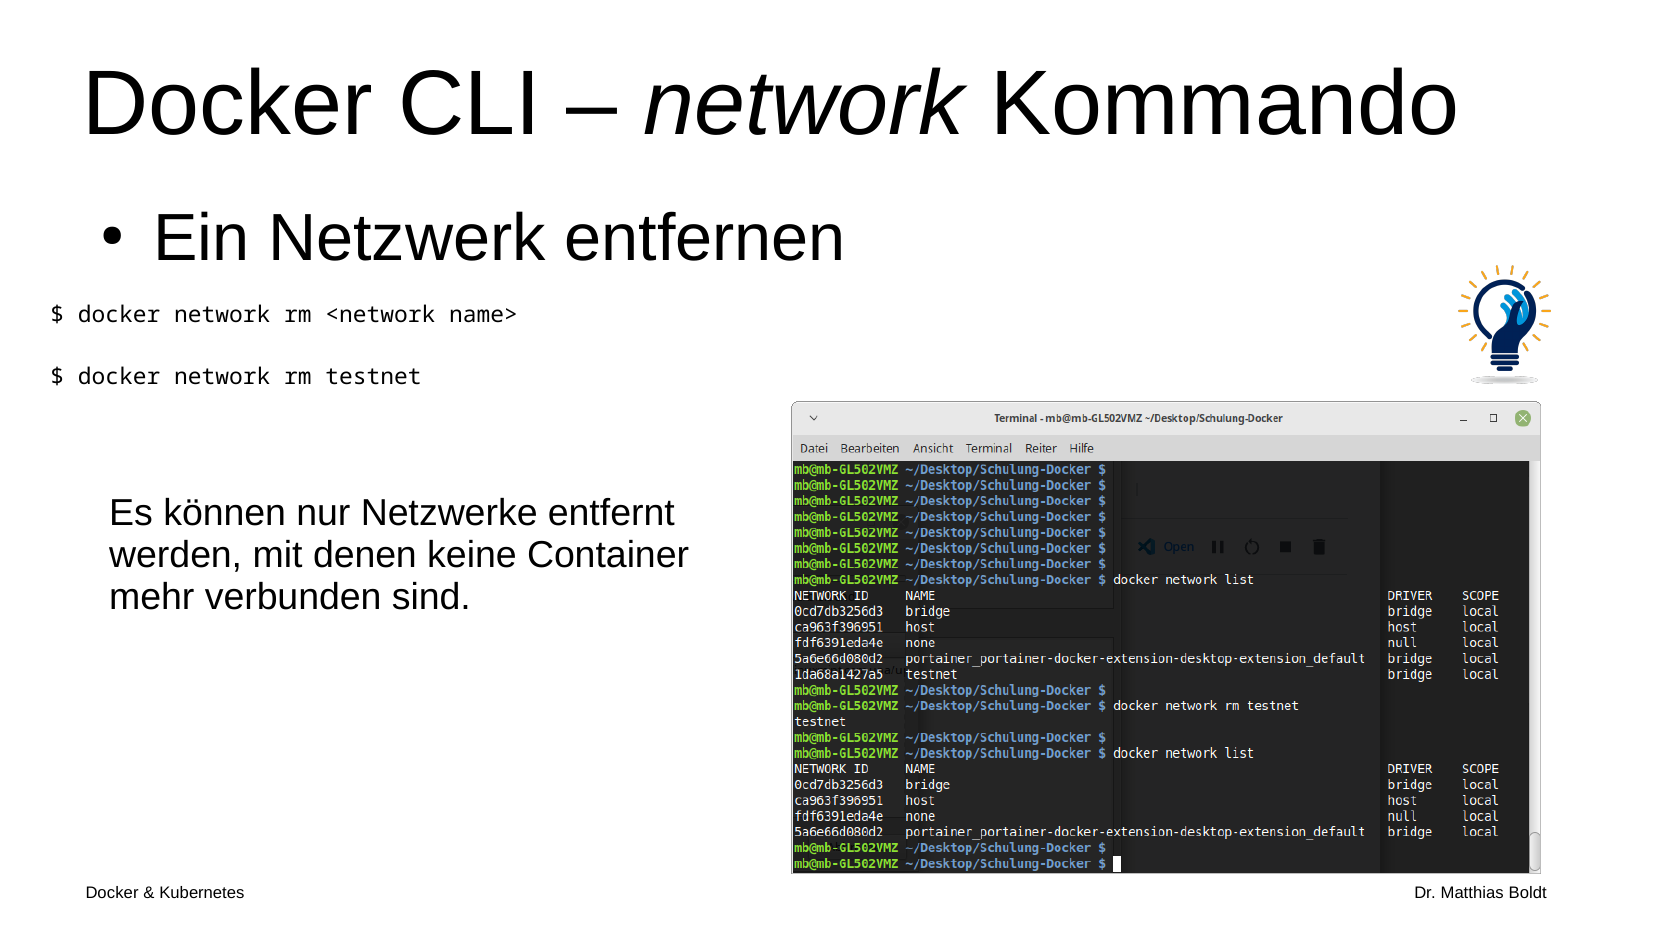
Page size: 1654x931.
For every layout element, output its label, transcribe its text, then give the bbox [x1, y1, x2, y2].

list Ein Netzwerk entfernen [82, 199, 1382, 308]
title Docker CLI – network Kommando [82, 25, 1571, 181]
text_box Es können nur Netzwerke entfernt werden, mit denen keine Container mehr verbunden sind. [94, 484, 791, 686]
text_box Docker & Kubernetes Dr. Matthias Boldt [70, 875, 1563, 910]
picture [1458, 265, 1551, 384]
picture [791, 401, 1541, 875]
text_box $ docker network rm <network name> $ docker network rm testnet [35, 290, 1347, 390]
